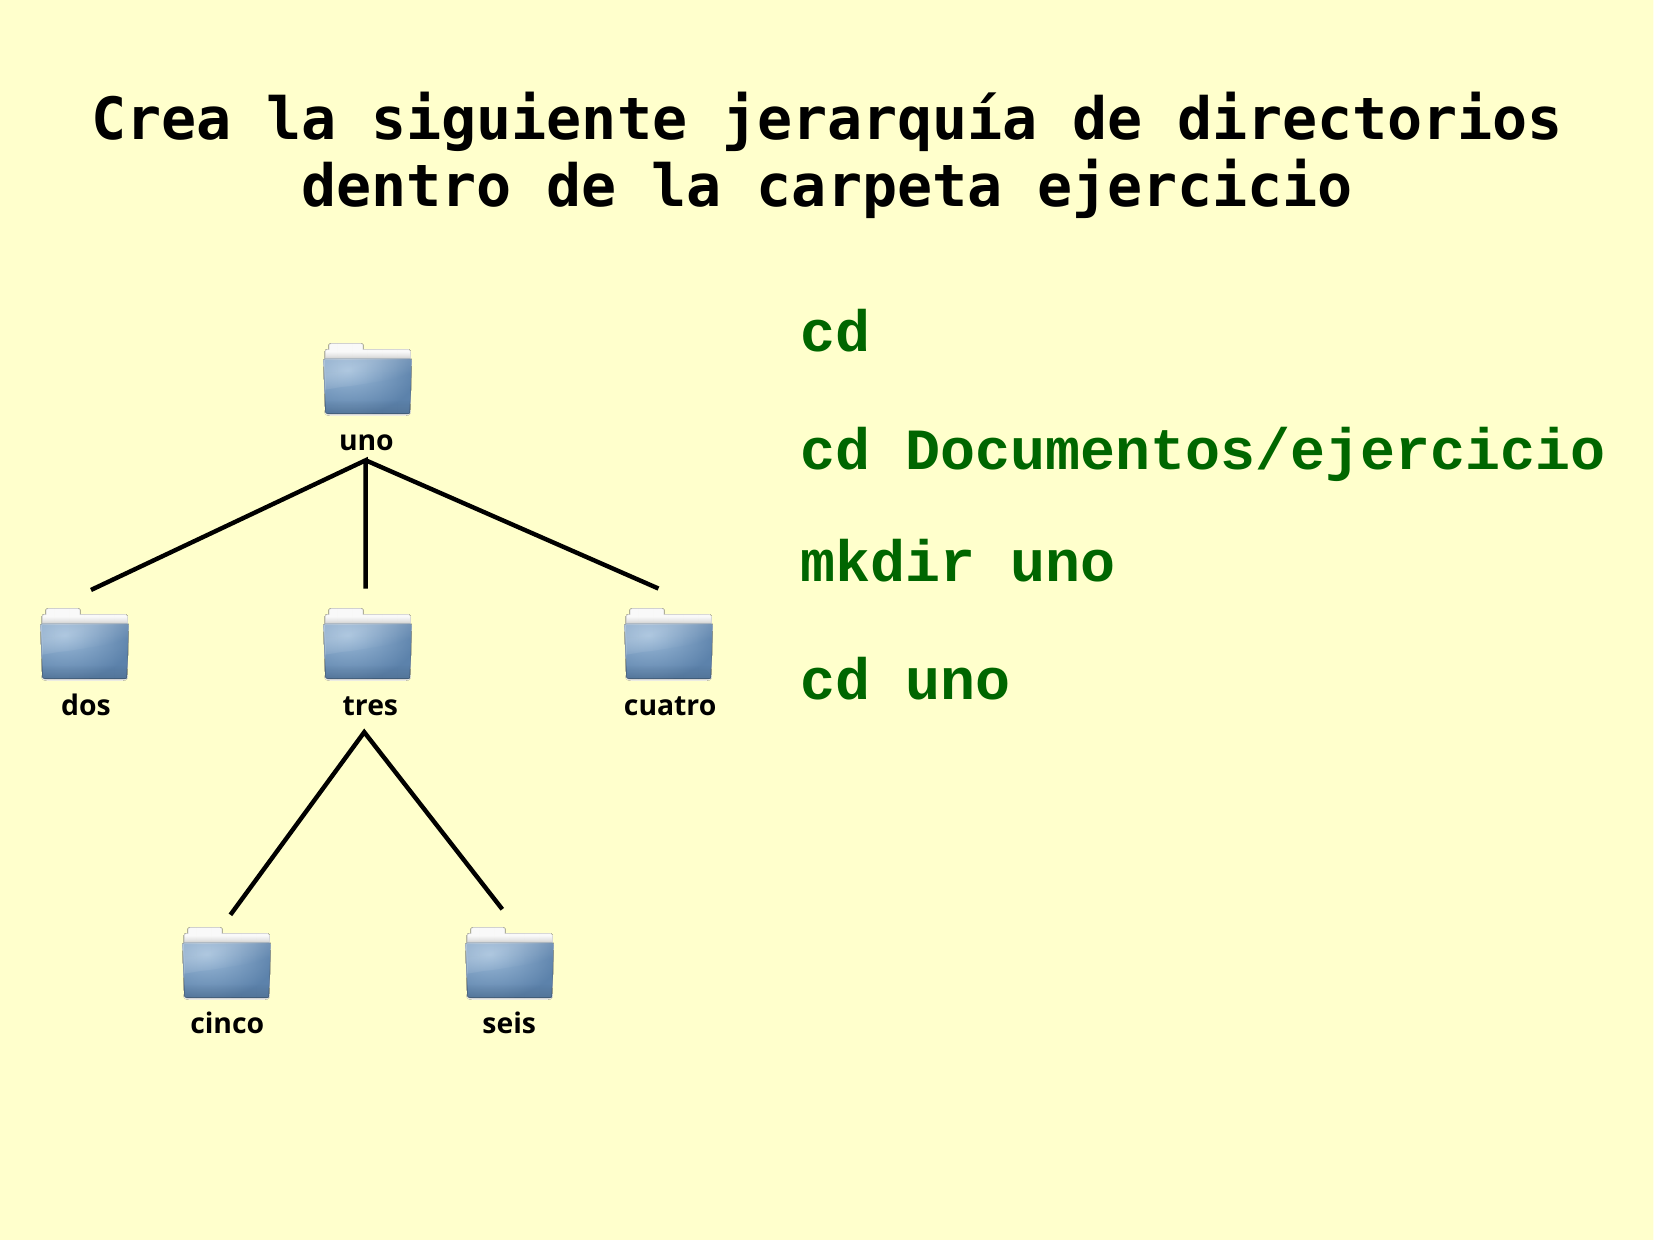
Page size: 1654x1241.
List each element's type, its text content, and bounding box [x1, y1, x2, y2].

text_box cd Documentos/ejercicio [785, 413, 1654, 497]
text_box cd uno [785, 643, 1654, 763]
text_box cd [785, 295, 1654, 378]
picture [23, 330, 733, 1040]
text_box mkdir uno [785, 525, 1654, 609]
title Crea la siguiente jerarquía de directorios dentro de la carpeta ejercicio [82, 49, 1571, 257]
